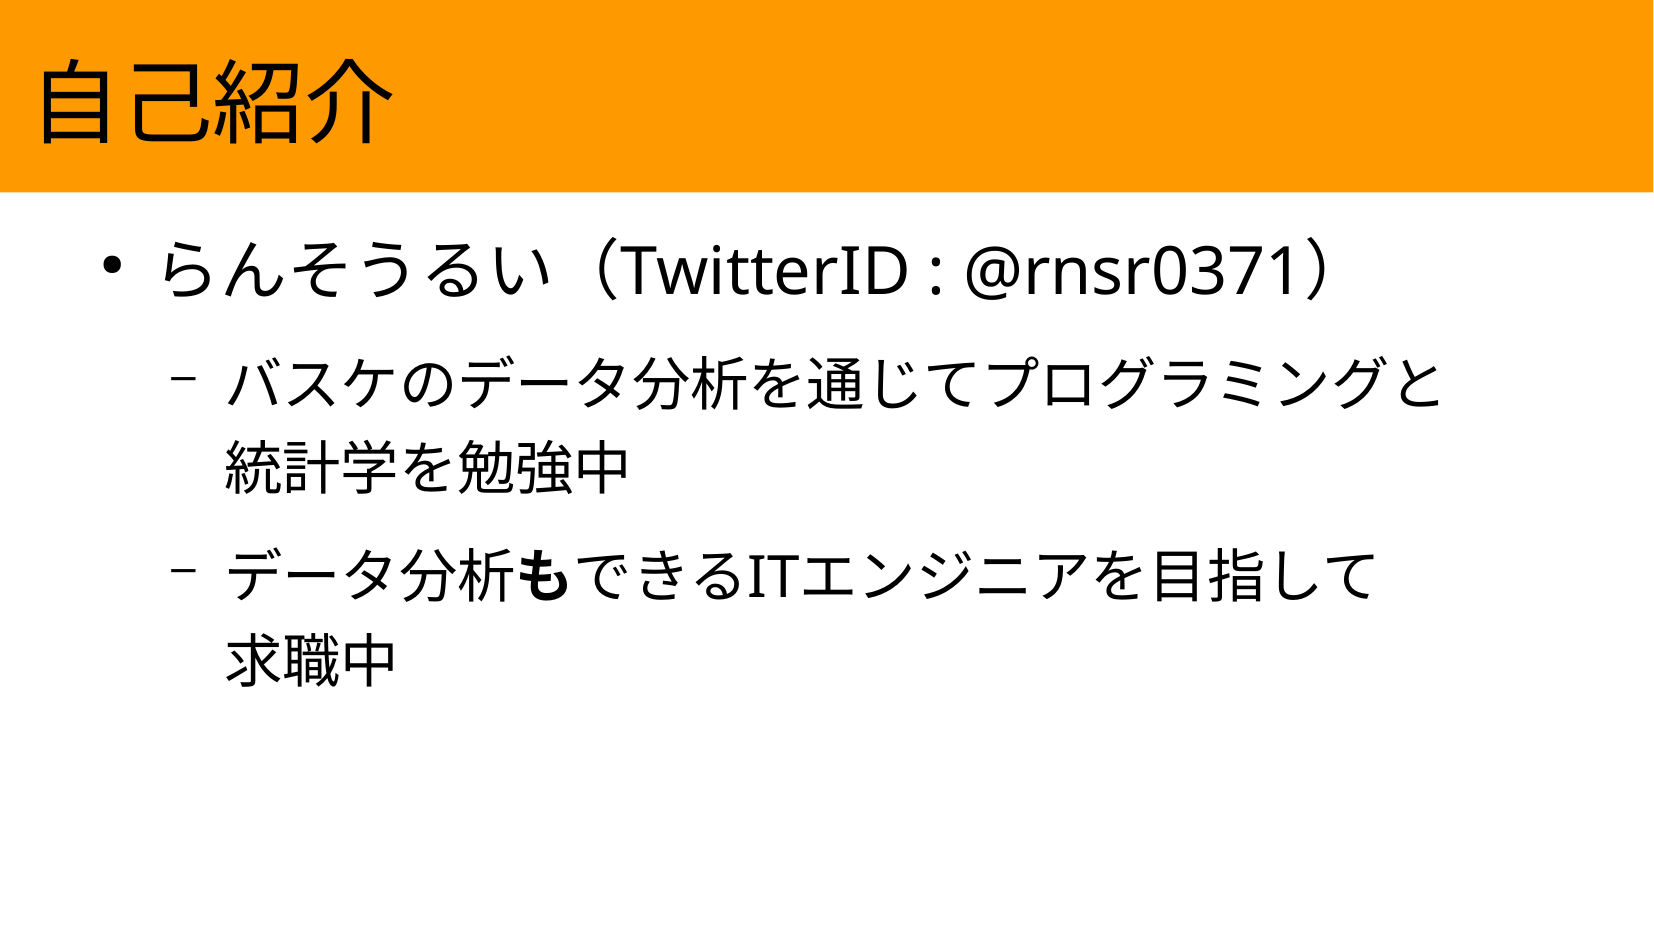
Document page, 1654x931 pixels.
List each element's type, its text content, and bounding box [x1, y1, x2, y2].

title 自己紹介 [0, 0, 1654, 193]
list らんそうるい（TwitterID : @rnsr0371） バスケのデータ分析を通じてプログラミングと 統計学を勉強中 データ分析もできるITエンジニアを目指して 求職中 [82, 217, 1571, 758]
